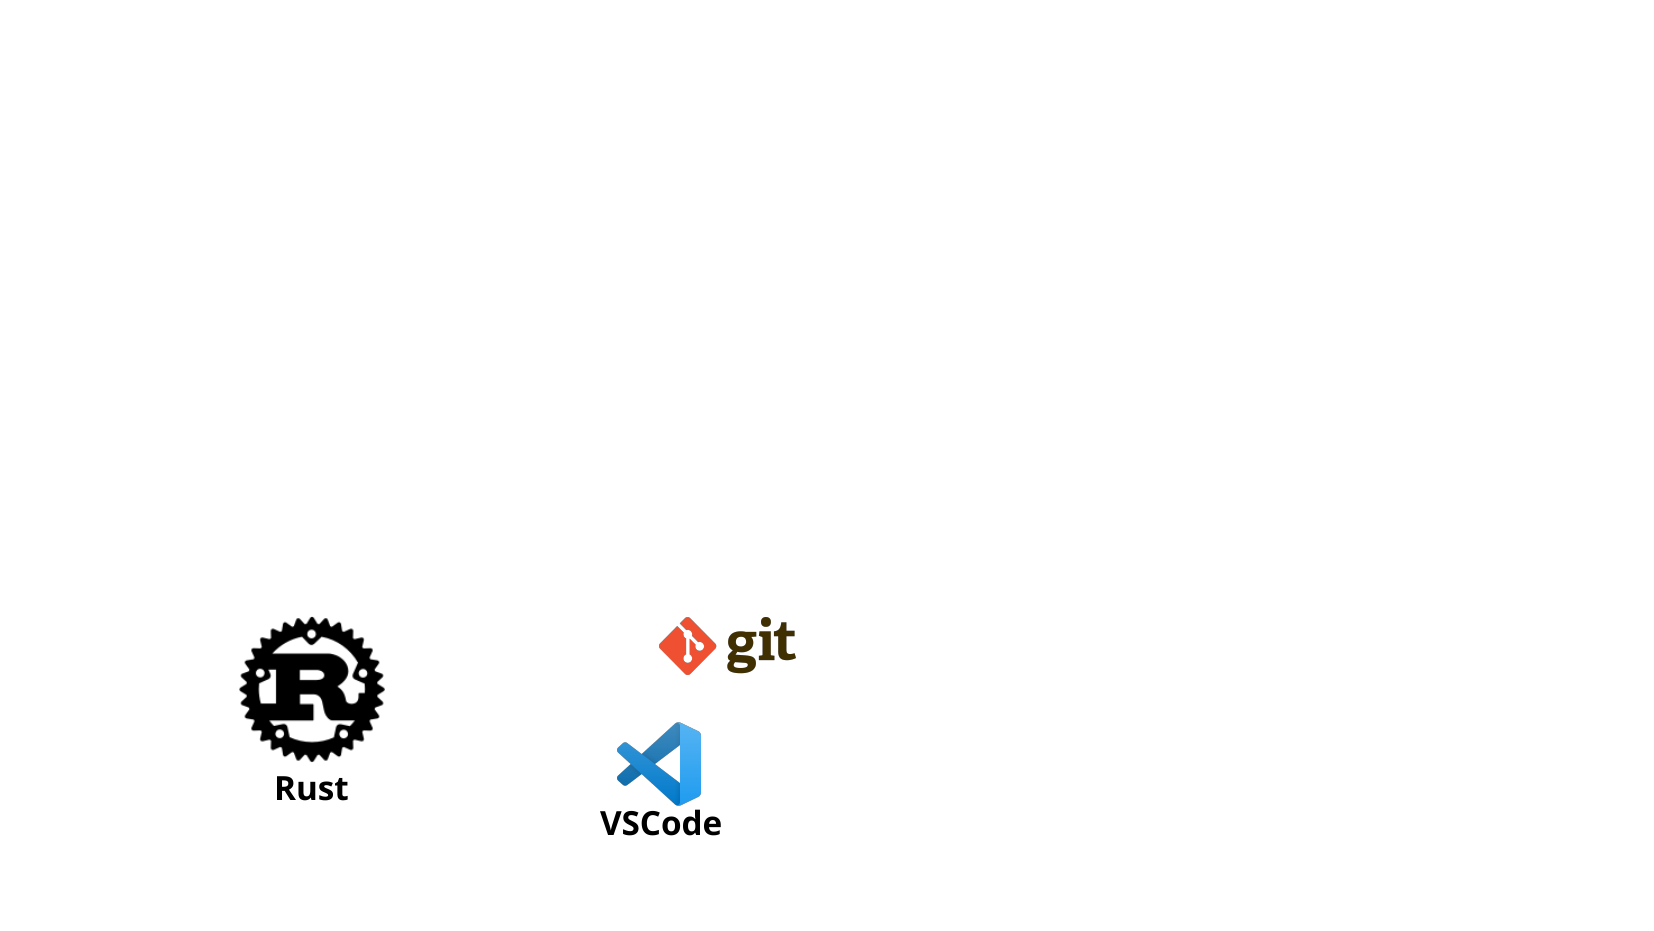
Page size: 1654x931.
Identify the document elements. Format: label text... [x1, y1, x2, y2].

text_box VSCode [580, 792, 743, 850]
picture [659, 617, 796, 675]
picture [617, 722, 701, 792]
text_box Rust [252, 757, 371, 815]
picture [238, 616, 385, 763]
